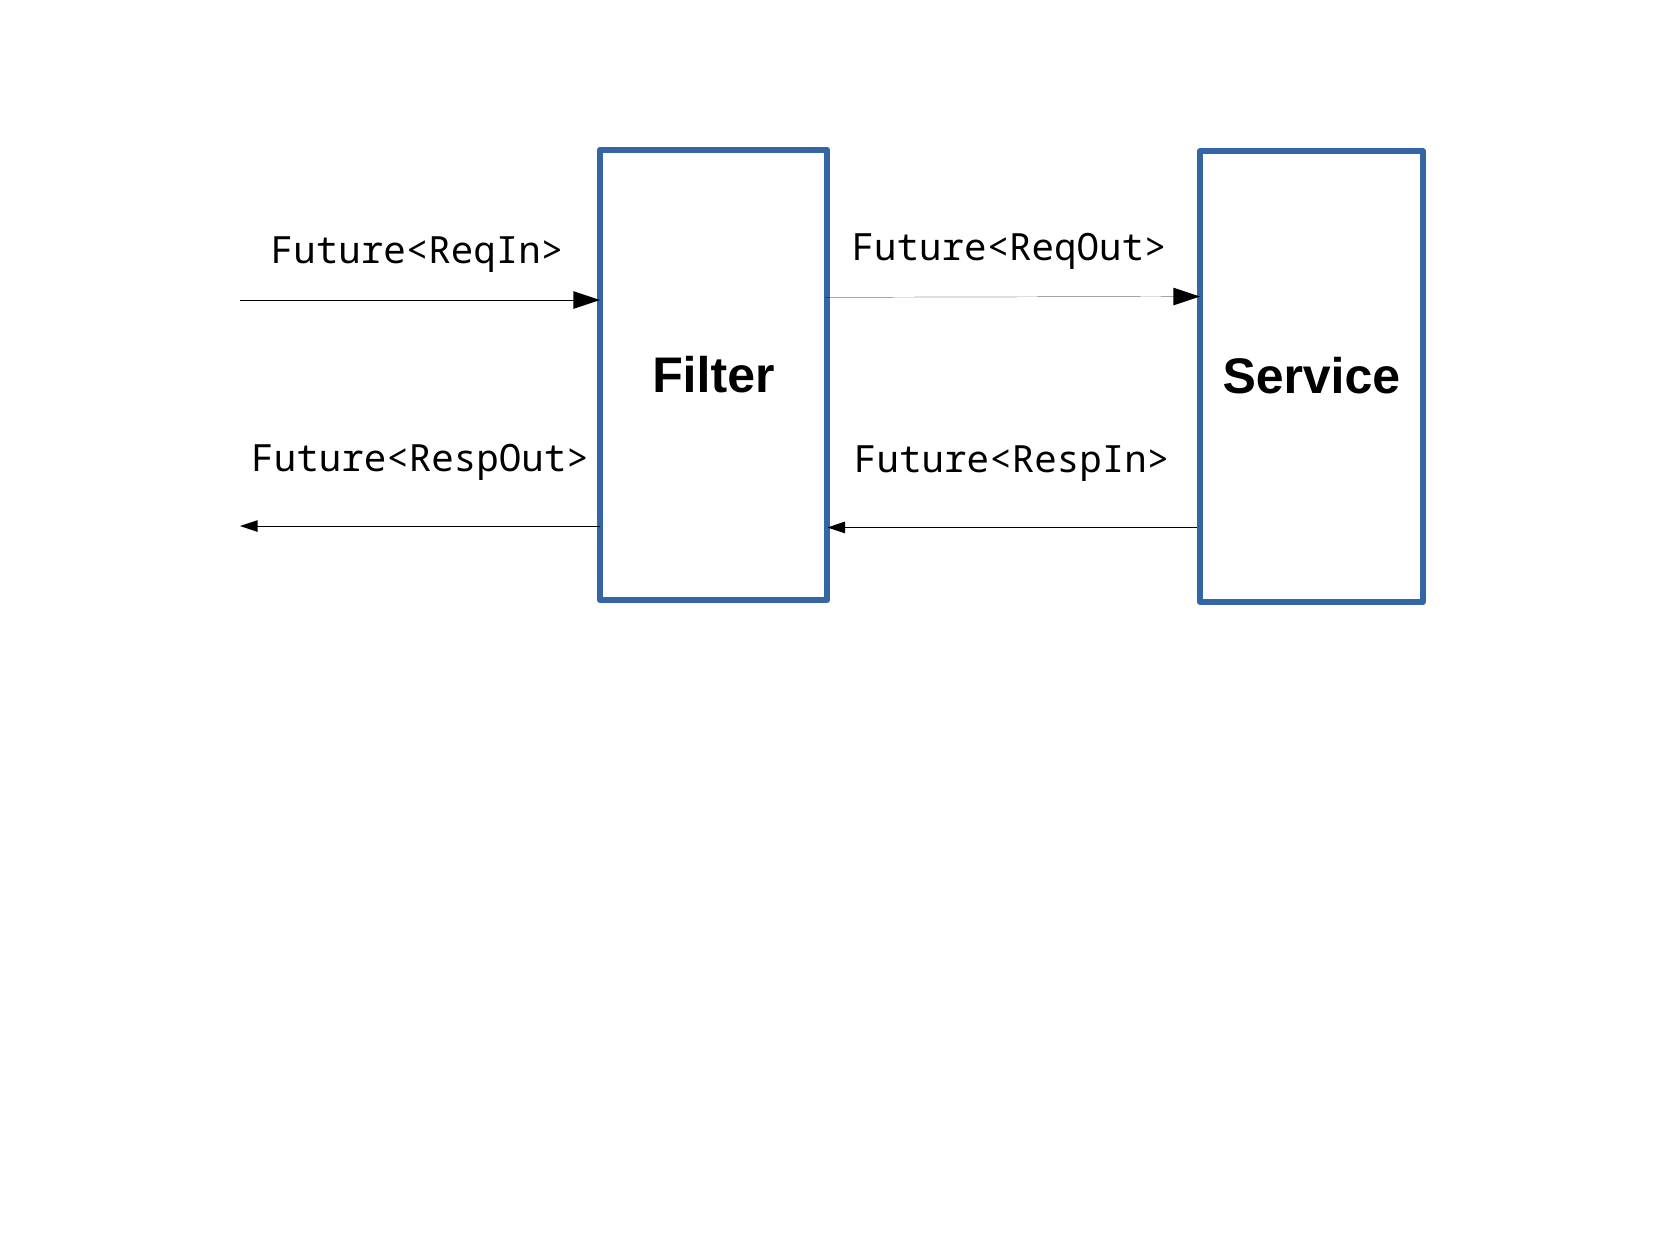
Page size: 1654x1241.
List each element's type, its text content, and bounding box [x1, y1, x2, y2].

text_box Filter [599, 149, 828, 601]
text_box Service [1199, 151, 1423, 602]
